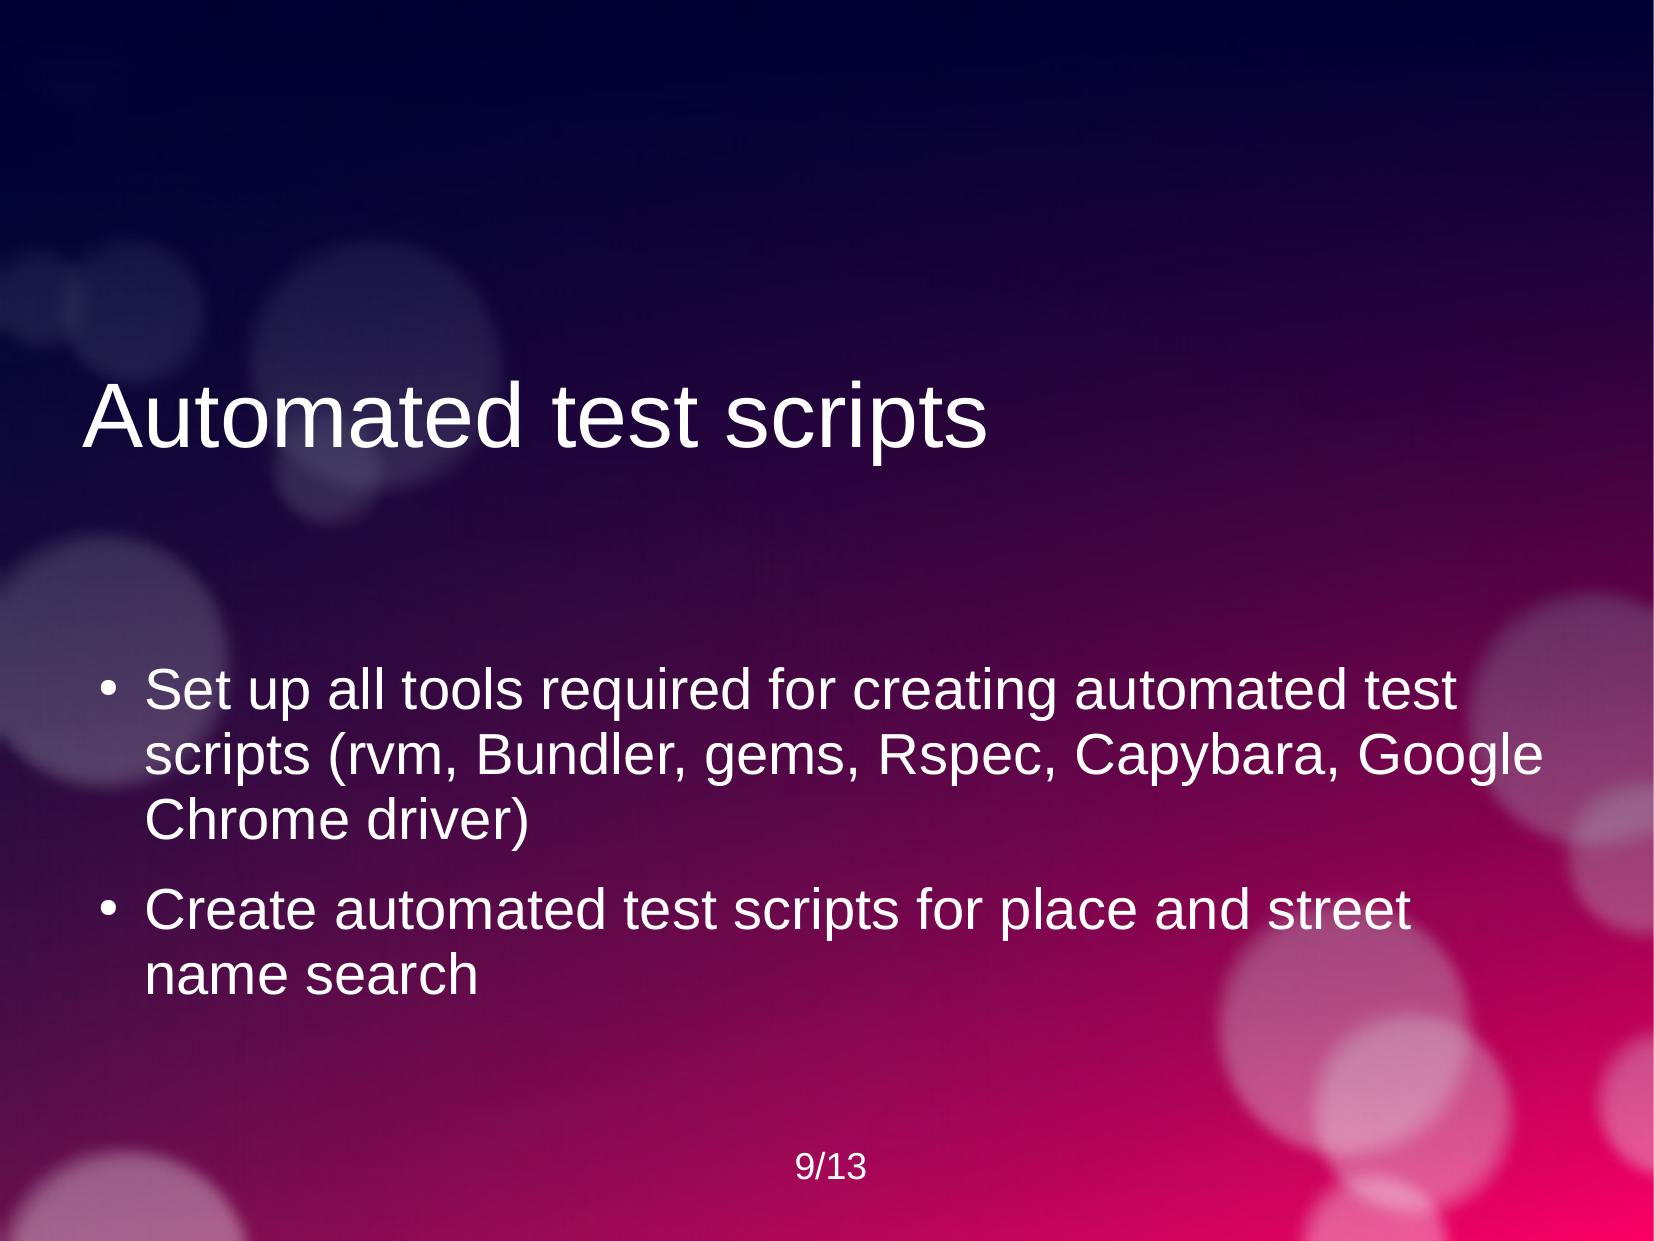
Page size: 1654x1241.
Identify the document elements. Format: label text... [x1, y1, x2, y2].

title Automated test scripts [82, 312, 1571, 520]
text_box <number>/13 [516, 1137, 1146, 1208]
picture [0, 0, 1654, 1241]
list Set up all tools required for creating automated test scripts (rvm, Bundler, gems, Rspec, Capybara, Google Chrome driver) Create automated test scripts for place and street name search [82, 566, 1571, 1010]
